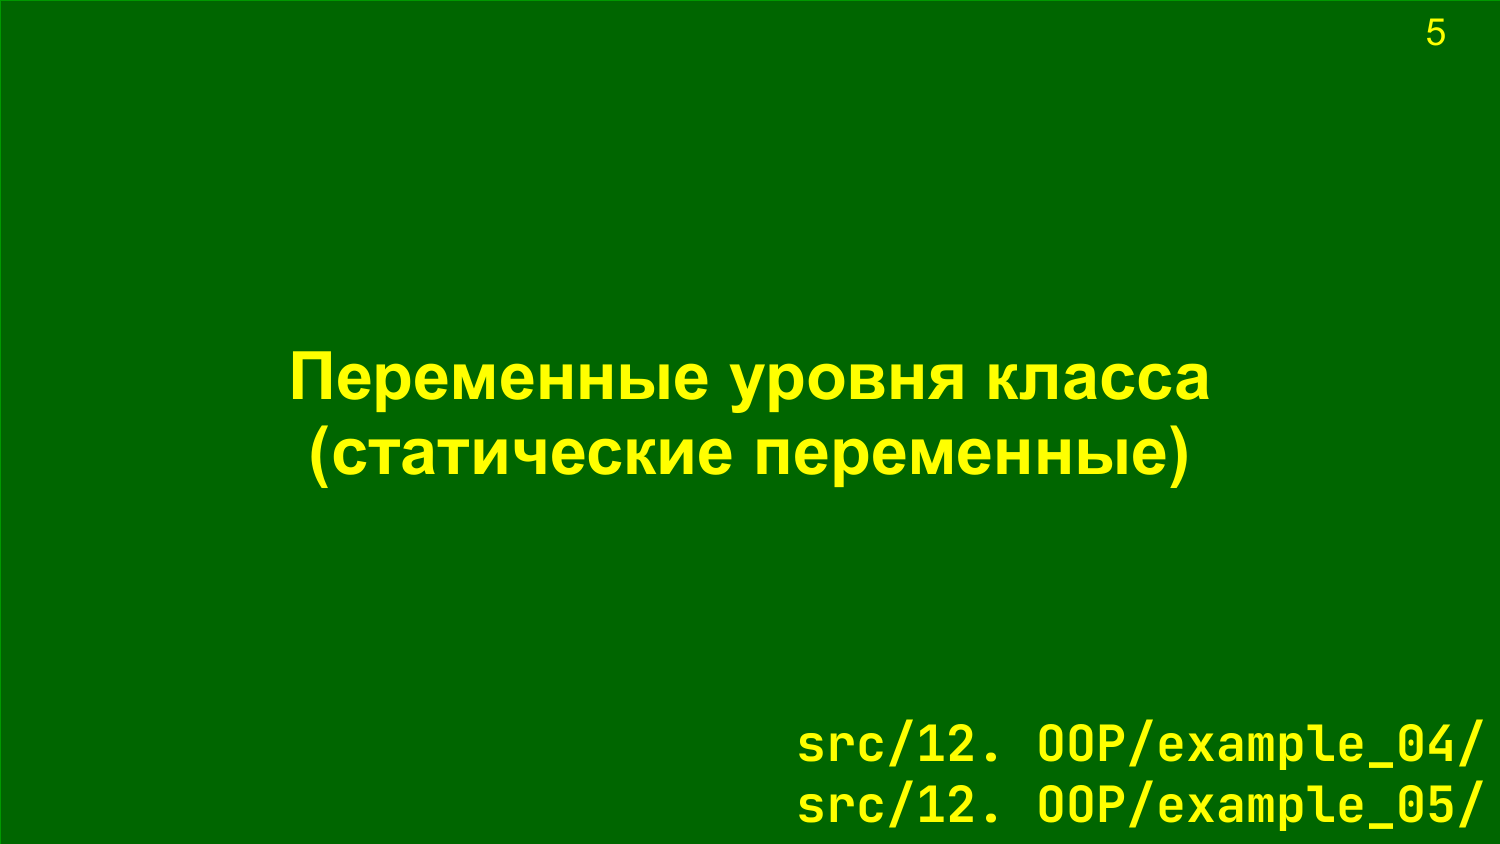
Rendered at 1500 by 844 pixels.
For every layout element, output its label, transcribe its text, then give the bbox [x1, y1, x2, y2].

title Переменные уровня класса (статические переменные) [75, 320, 1426, 508]
title src/12. OOP/example_04/ src/12. OOP/example_05/ [56, 709, 1487, 839]
